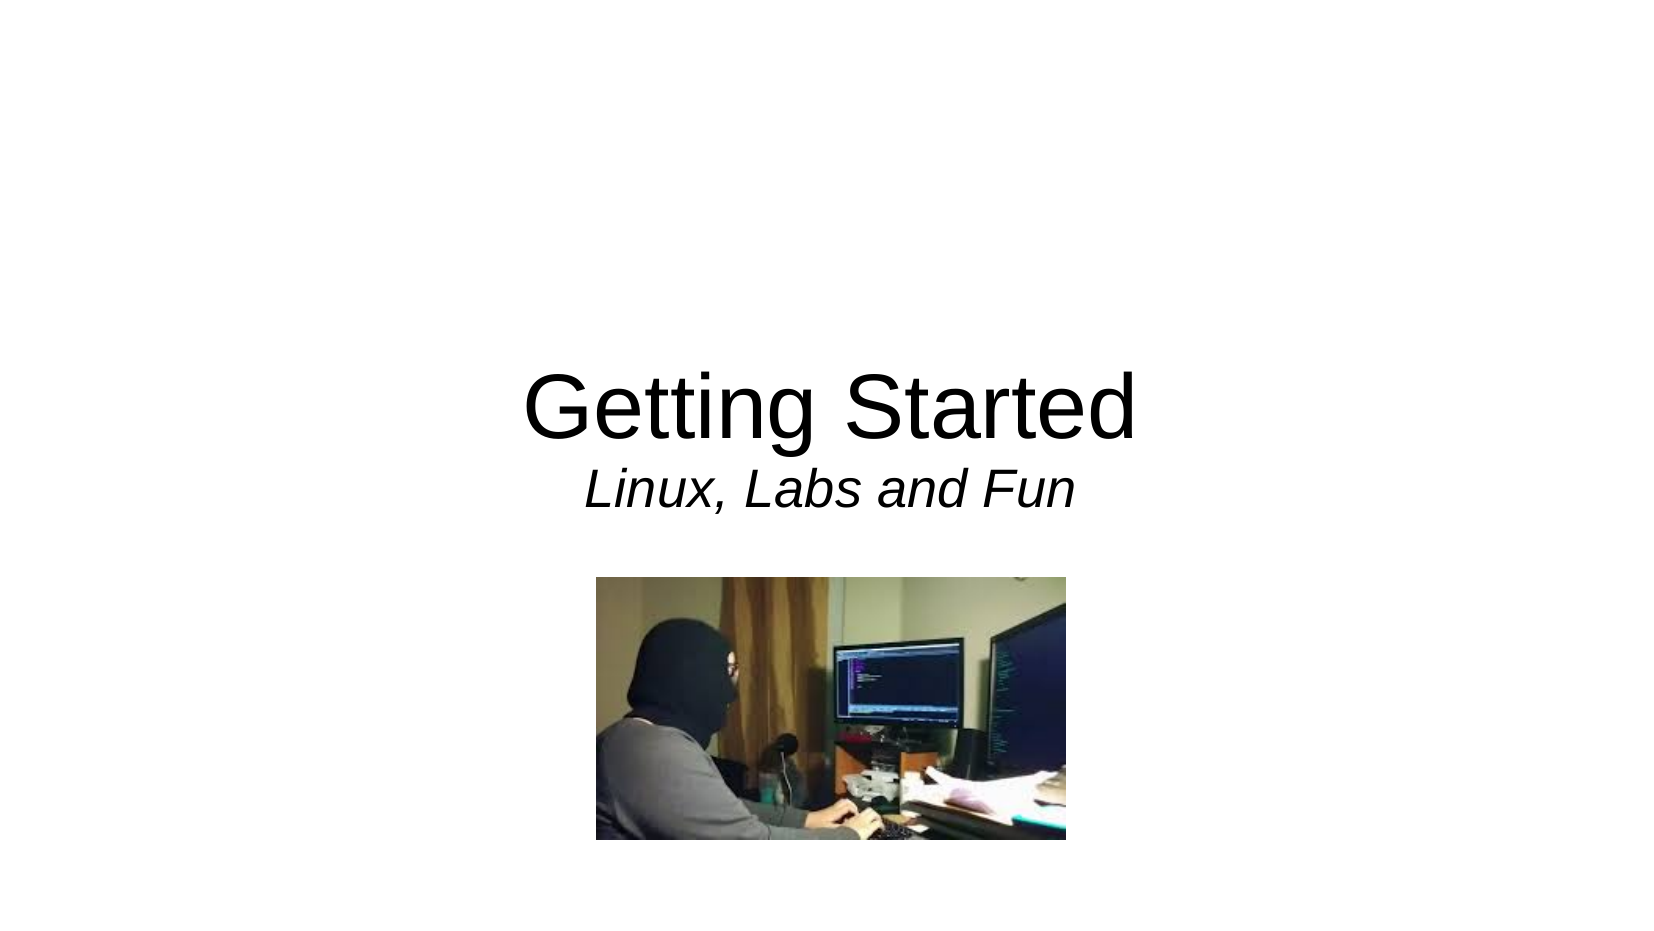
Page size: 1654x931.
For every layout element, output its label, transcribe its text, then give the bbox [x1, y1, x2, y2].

picture [596, 577, 1066, 841]
title Getting Started Linux, Labs and Fun [86, 355, 1576, 520]
